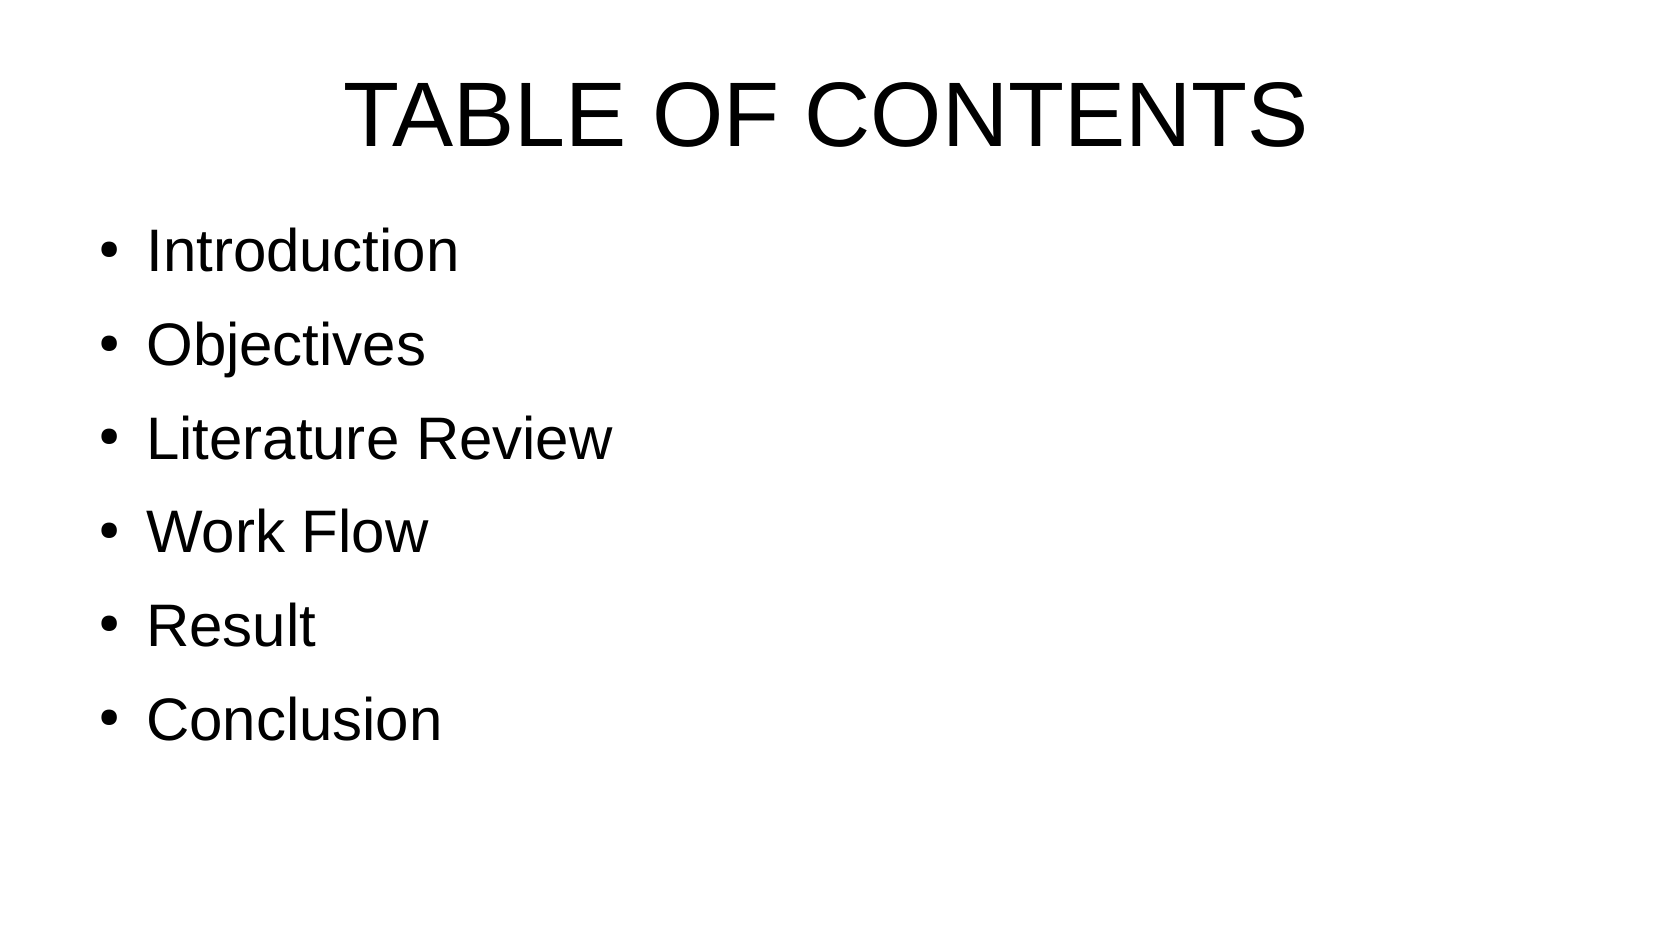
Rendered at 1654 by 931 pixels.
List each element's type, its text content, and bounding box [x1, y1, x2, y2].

list Introduction Objectives Literature Review Work Flow Result Conclusion [82, 217, 1571, 758]
title TABLE OF CONTENTS [82, 37, 1571, 193]
